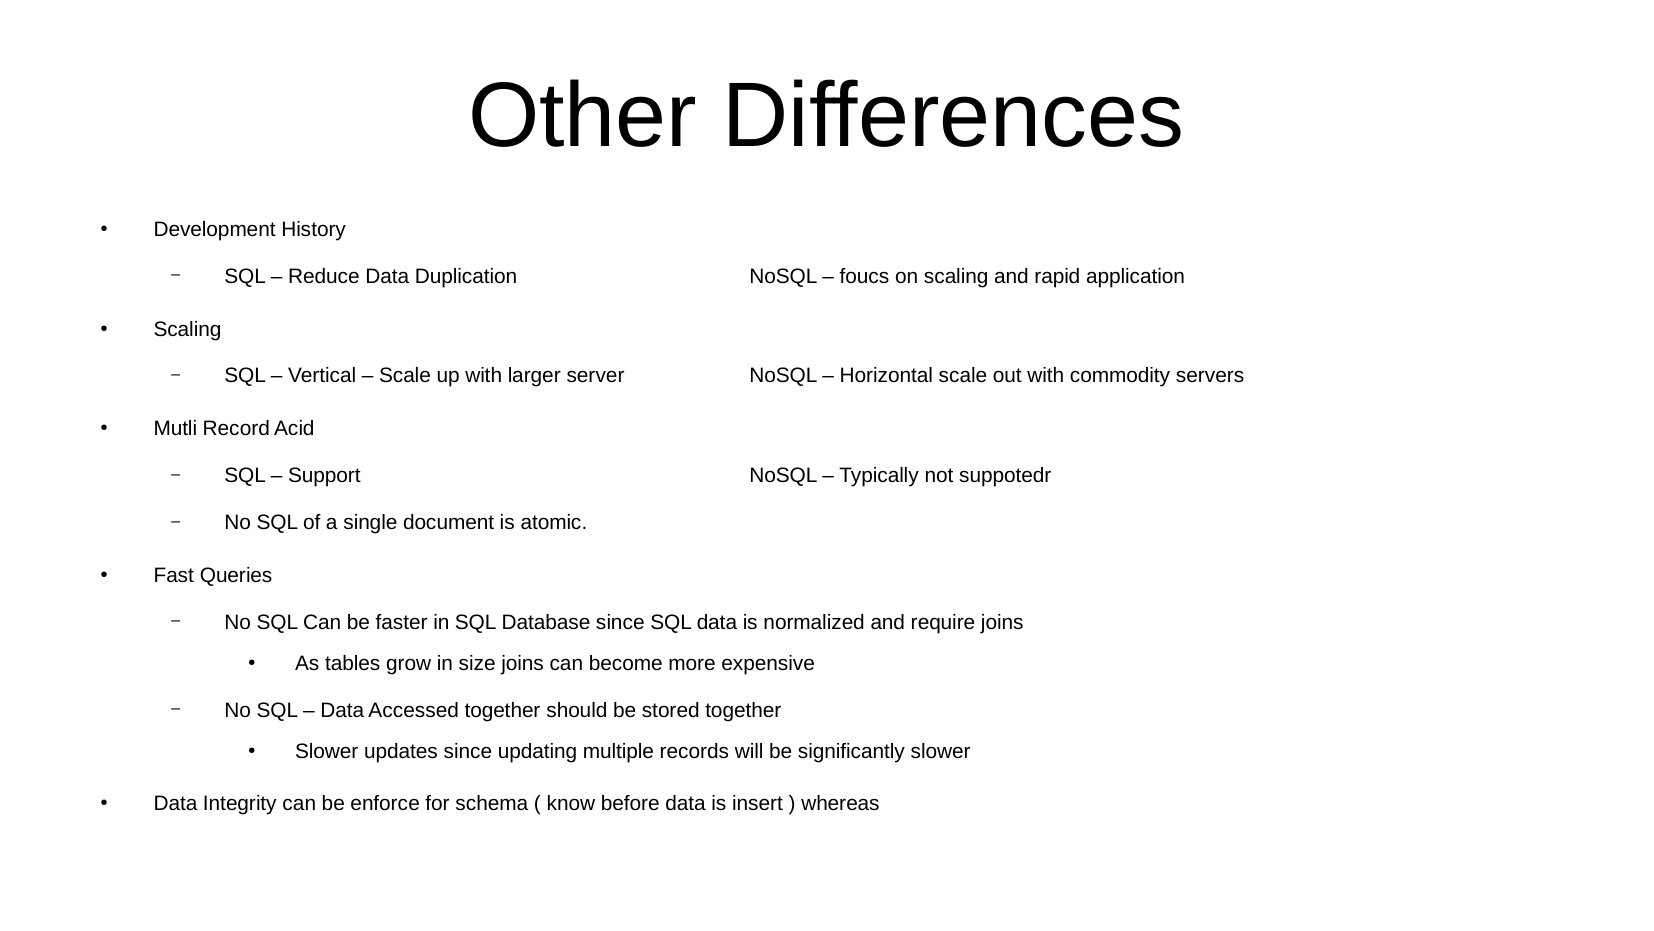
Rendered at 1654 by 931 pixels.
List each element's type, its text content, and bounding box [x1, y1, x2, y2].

title Other Differences [82, 37, 1571, 193]
list Development History SQL – Reduce Data Duplication NoSQL – foucs on scaling and rapid application Scaling SQL – Vertical – Scale up with larger server NoSQL – Horizontal scale out with commodity servers Mutli Record Acid SQL – Support NoSQL – Typically not suppotedr No SQL of a single document is atomic. Fast Queries No SQL Can be faster in SQL Database since SQL data is normalized and require joins As tables grow in size joins can become more expensive No SQL – Data Accessed together should be stored together Slower updates since updating multiple records will be significantly slower Data Integrity can be enforce for schema ( know before data is insert ) whereas [82, 217, 1636, 916]
